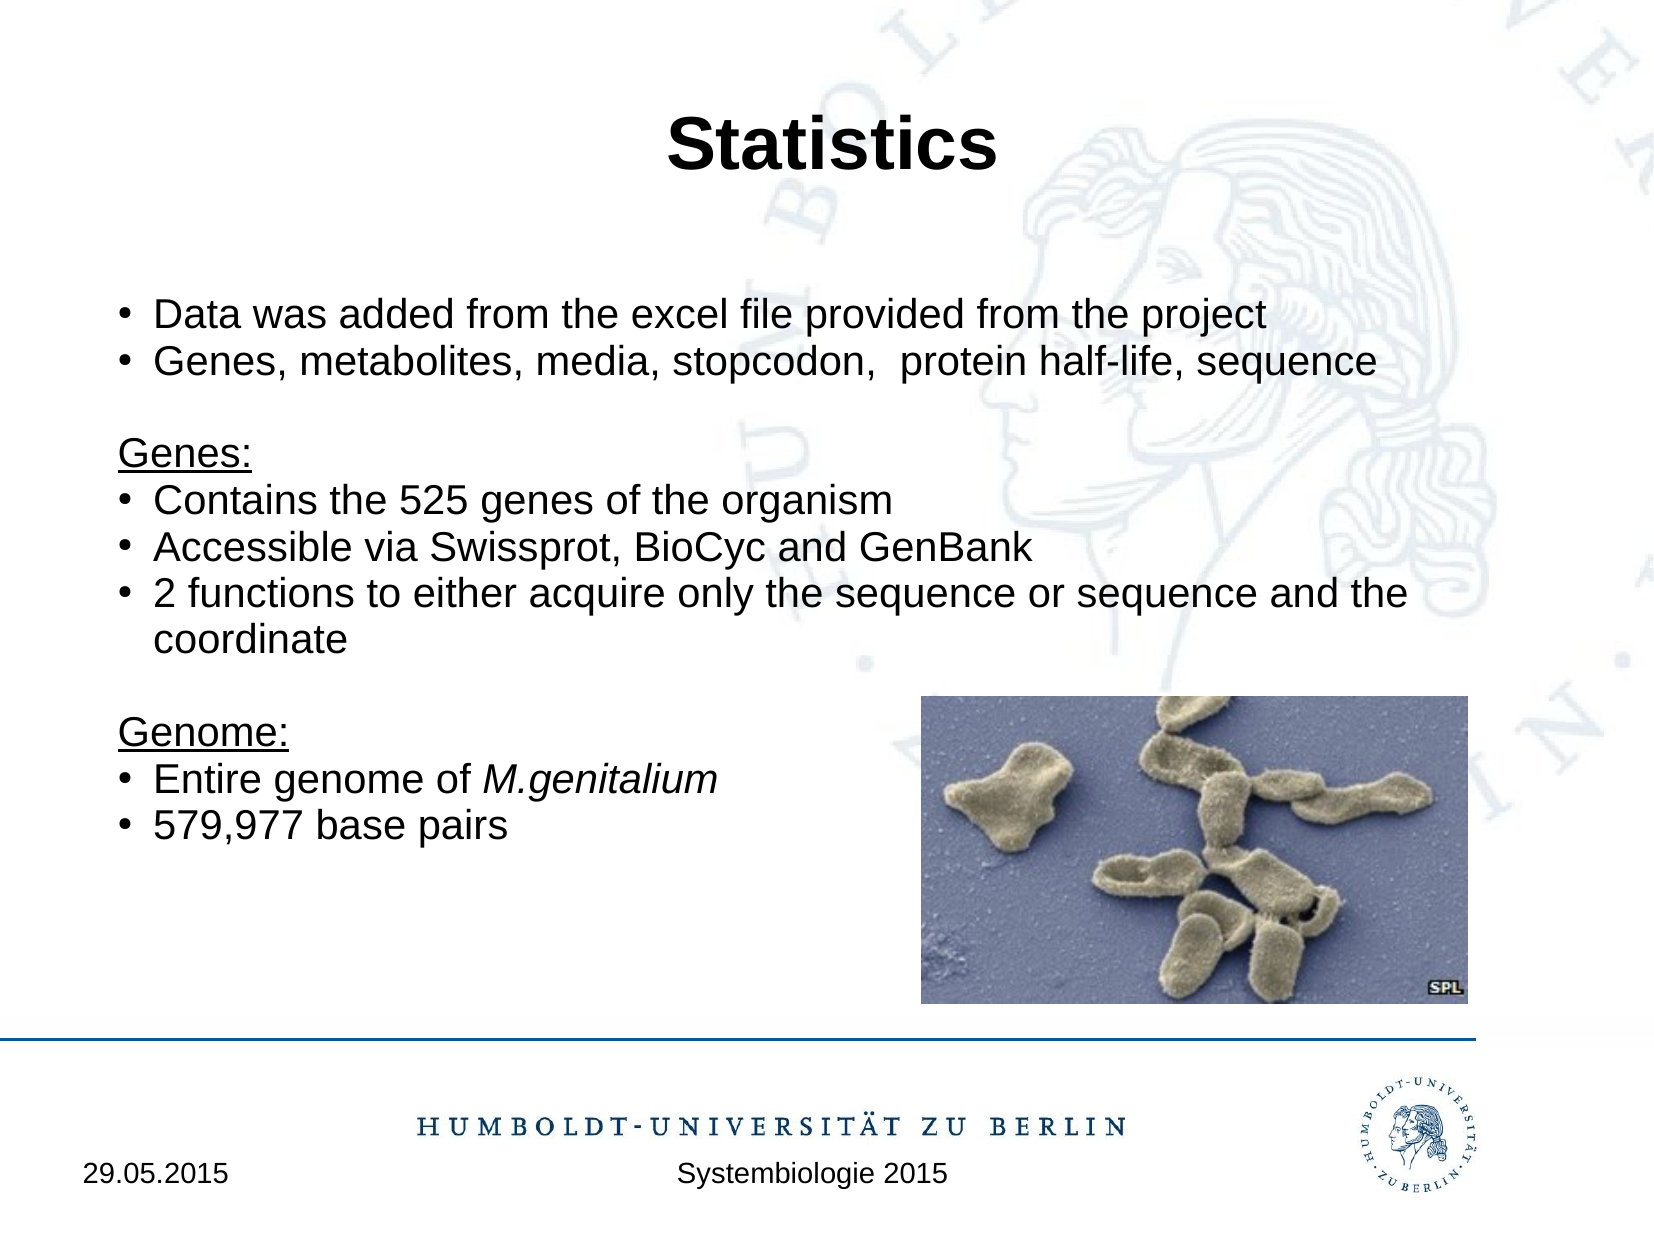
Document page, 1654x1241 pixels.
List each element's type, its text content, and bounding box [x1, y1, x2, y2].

picture [0, 0, 1654, 1241]
text_box Statistics [555, 94, 1111, 207]
text_box Data was added from the excel file provided from the project Genes, metabolites, media, stopcodon, protein half-life, sequence Genes: Contains the 525 genes of the organism Accessible via Swissprot, BioCyc and GenBank 2 functions to either acquire only the sequence or sequence and the coordinate Genome: Entire genome of M.genitalium 579,977 base pairs [102, 283, 1485, 1008]
